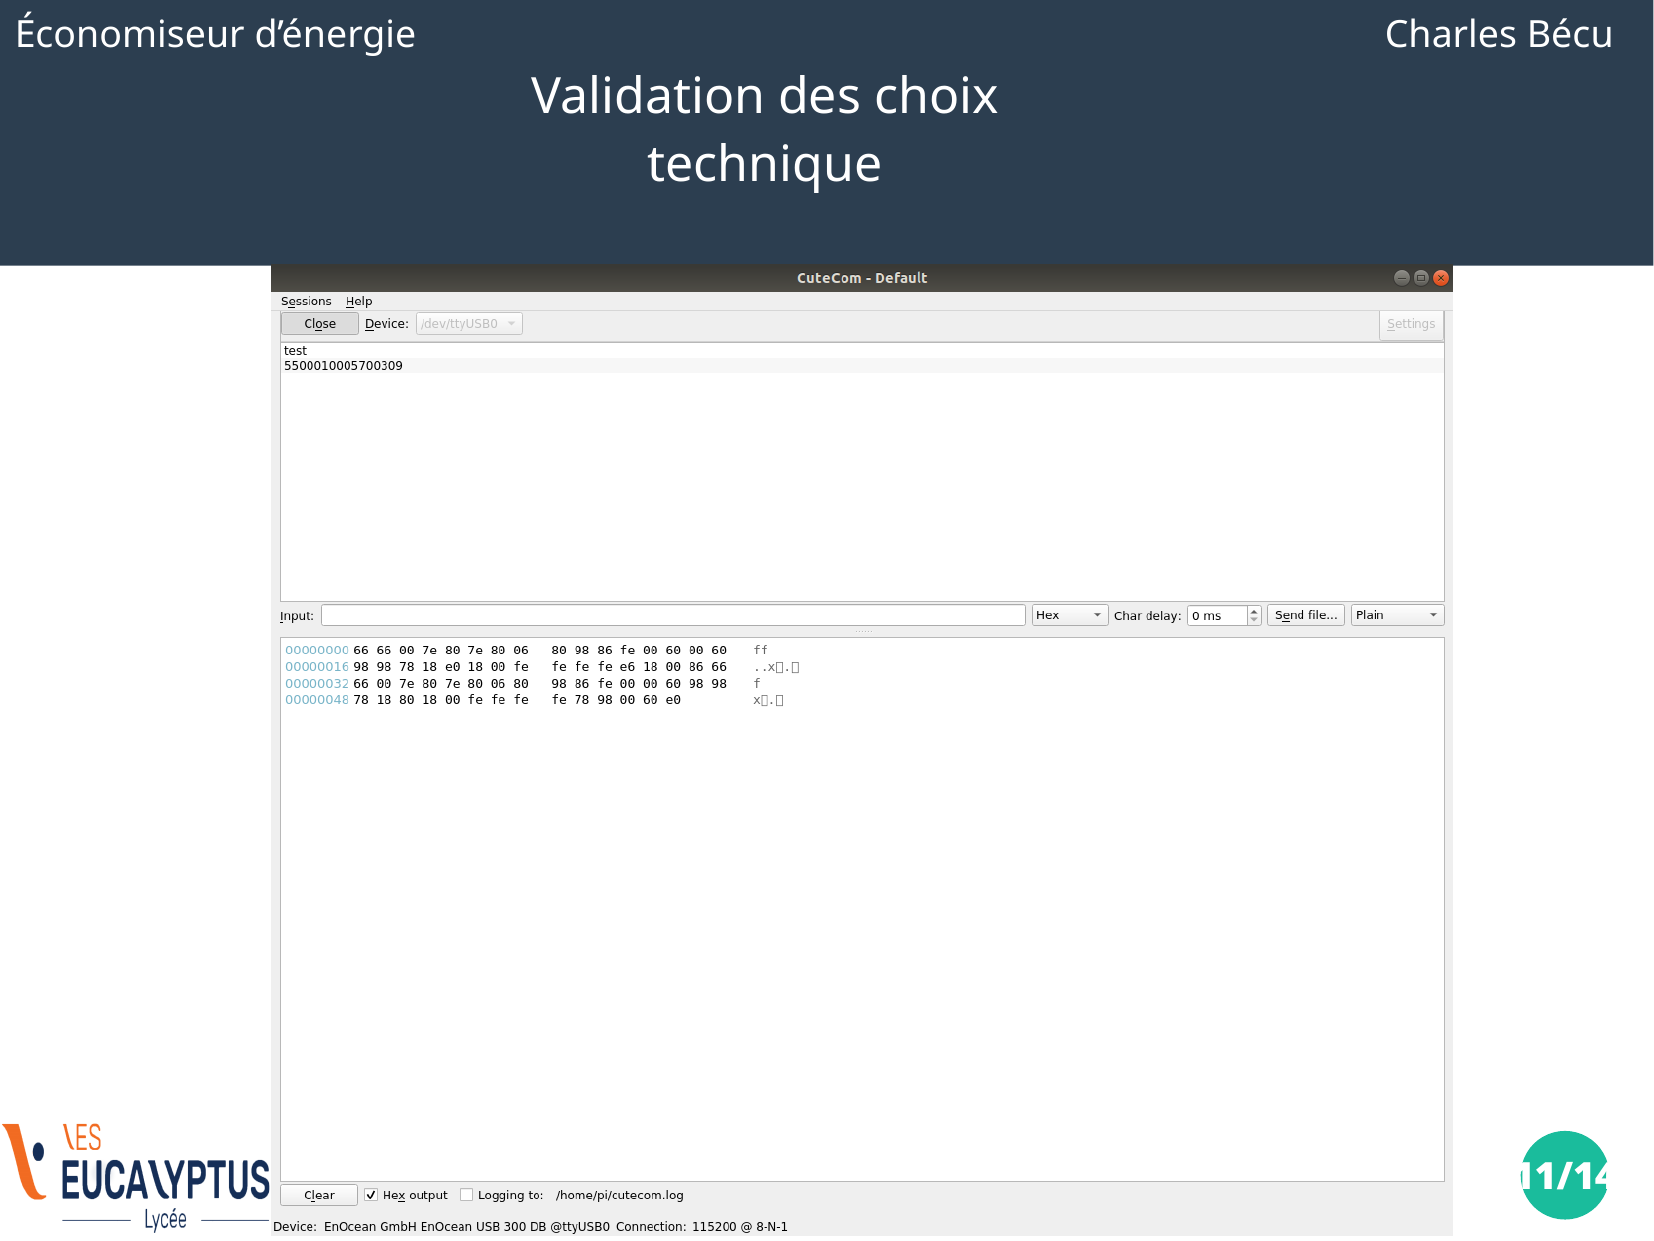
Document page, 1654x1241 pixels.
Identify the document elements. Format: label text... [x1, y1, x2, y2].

text_box Charles Bécu [1370, 0, 1654, 110]
picture [0, 264, 1453, 1236]
text_box Économiseur d’énergie [0, 0, 438, 110]
title Validation des choix technique [531, 49, 1229, 207]
